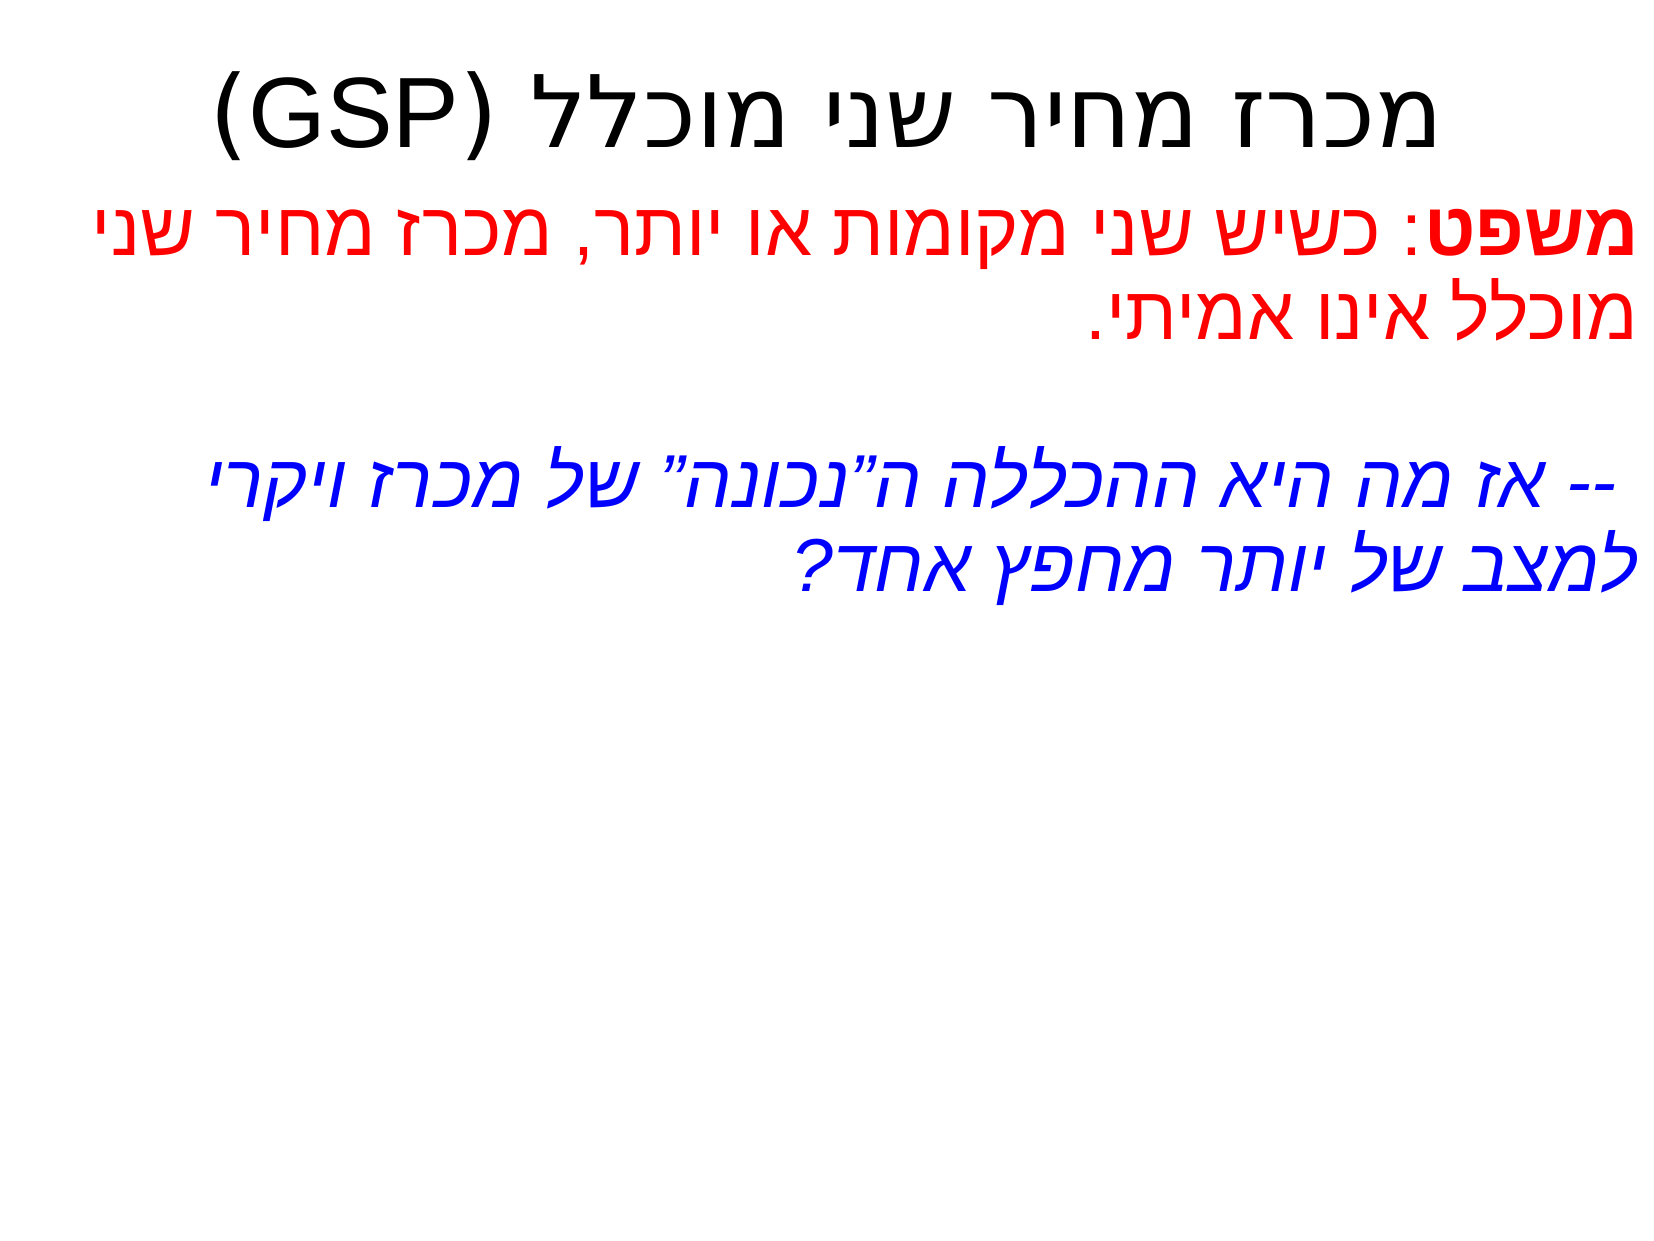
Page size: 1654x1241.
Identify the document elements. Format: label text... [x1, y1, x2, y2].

text_box משפט: כשיש שני מקומות או יותר, מכרז מחיר שני מוכלל אינו אמיתי. -- אז מה היא ההכללה ה”נכונה” של מכרז ויקרי למצב של יותר מחפץ אחד? [30, 180, 1654, 1241]
title מכרז מחיר שני מוכלל (GSP) [0, 45, 1654, 181]
